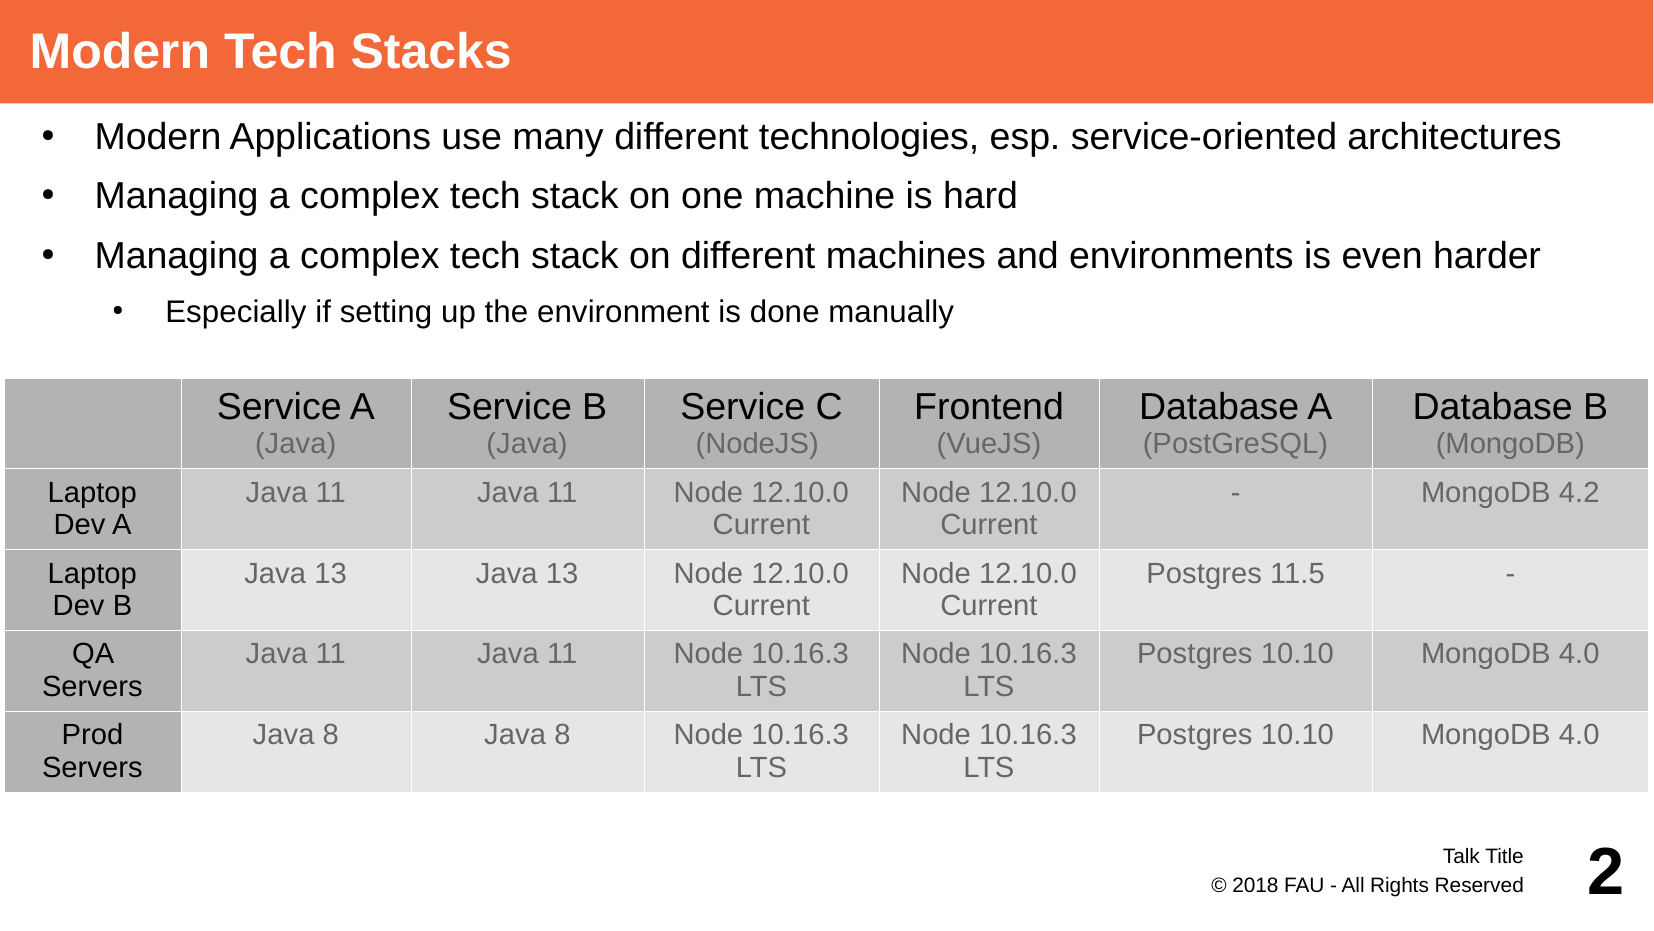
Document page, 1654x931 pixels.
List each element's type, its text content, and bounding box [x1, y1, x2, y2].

table_cell Java 11 [182, 469, 411, 549]
table_cell Java 11 [182, 631, 411, 711]
table_header Service C (NodeJS) [645, 379, 879, 468]
table_cell MongoDB 4.2 [1373, 469, 1648, 549]
table_cell Java 8 [182, 712, 411, 792]
table_cell Java 13 [412, 550, 644, 630]
table_cell Node 12.10.0 Current [645, 469, 879, 549]
table_cell Node 12.10.0 Current [880, 469, 1099, 549]
list Modern Applications use many different technologies, esp. service-oriented architectures Managing a complex tech stack on one machine is hard Managing a complex tech stack on different machines and environments is even harder Especially if setting up the environment is done manually [23, 115, 1619, 319]
table_cell Node 10.16.3 LTS [645, 712, 879, 792]
table_cell Node 10.16.3 LTS [645, 631, 879, 711]
table_cell Postgres 11.5 [1100, 550, 1372, 630]
table_cell Node 12.10.0 Current [645, 550, 879, 630]
table_cell Node 10.16.3 LTS [880, 631, 1099, 711]
table_header Service A (Java) [182, 379, 411, 468]
table_cell - [1373, 550, 1648, 630]
table_cell Java 11 [412, 631, 644, 711]
table_cell MongoDB 4.0 [1373, 631, 1648, 711]
table_cell Postgres 10.10 [1100, 631, 1372, 711]
title Modern Tech Stacks [0, 0, 1654, 104]
table_cell Laptop Dev A [5, 469, 181, 549]
table_cell Postgres 10.10 [1100, 712, 1372, 792]
table_cell Node 10.16.3 LTS [880, 712, 1099, 792]
table_cell QA Servers [5, 631, 181, 711]
table_cell Java 13 [182, 550, 411, 630]
table_cell MongoDB 4.0 [1373, 712, 1648, 792]
table_cell Prod Servers [5, 712, 181, 792]
table_header [5, 379, 181, 468]
table_header Service B (Java) [412, 379, 644, 468]
table_header Database B (MongoDB) [1373, 379, 1648, 468]
table_cell Java 11 [412, 469, 644, 549]
table_cell Node 12.10.0 Current [880, 550, 1099, 630]
table_cell - [1100, 469, 1372, 549]
table_header Database A (PostGreSQL) [1100, 379, 1372, 468]
table_cell Laptop Dev B [5, 550, 181, 630]
table_header Frontend (VueJS) [880, 379, 1099, 468]
table_cell Java 8 [412, 712, 644, 792]
